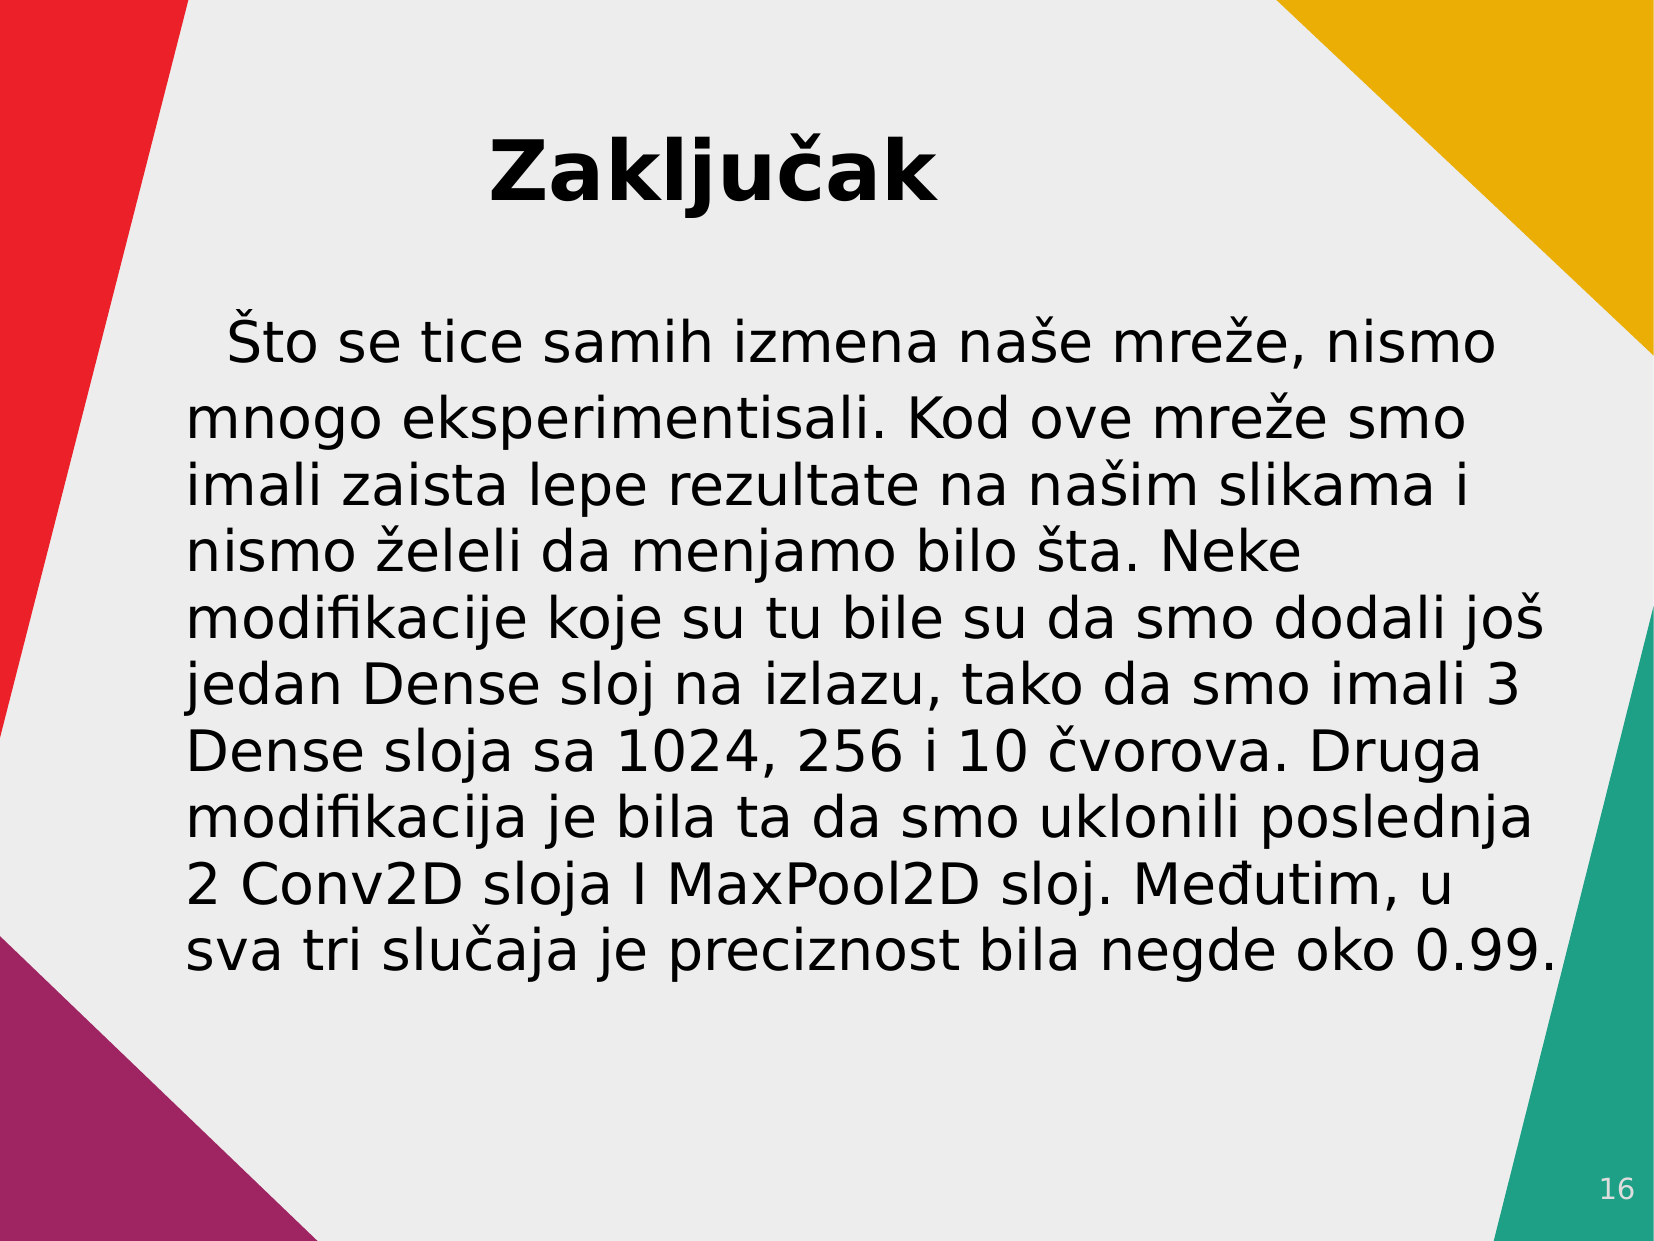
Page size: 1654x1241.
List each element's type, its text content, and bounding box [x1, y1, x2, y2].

list Što se tice samih izmena naše mreže, nismo mnogo eksperimentisali. Kod ove mreže smo imali zaista lepe rezultate na našim slikama i nismo želeli da menjamo bilo šta. Neke modifikacije koje su tu bile su da smo dodali još jedan Dense sloj na izlazu, tako da smo imali 3 Dense sloja sa 1024, 256 i 10 čvorova. Druga modifikacija je bila ta da smo uklonili poslednja 2 Conv2D sloja I MaxPool2D sloj. Međutim, u sva tri slučaja je preciznost bila negde oko 0.99. [105, 309, 1561, 1040]
title Zaključak [1, 73, 1426, 271]
